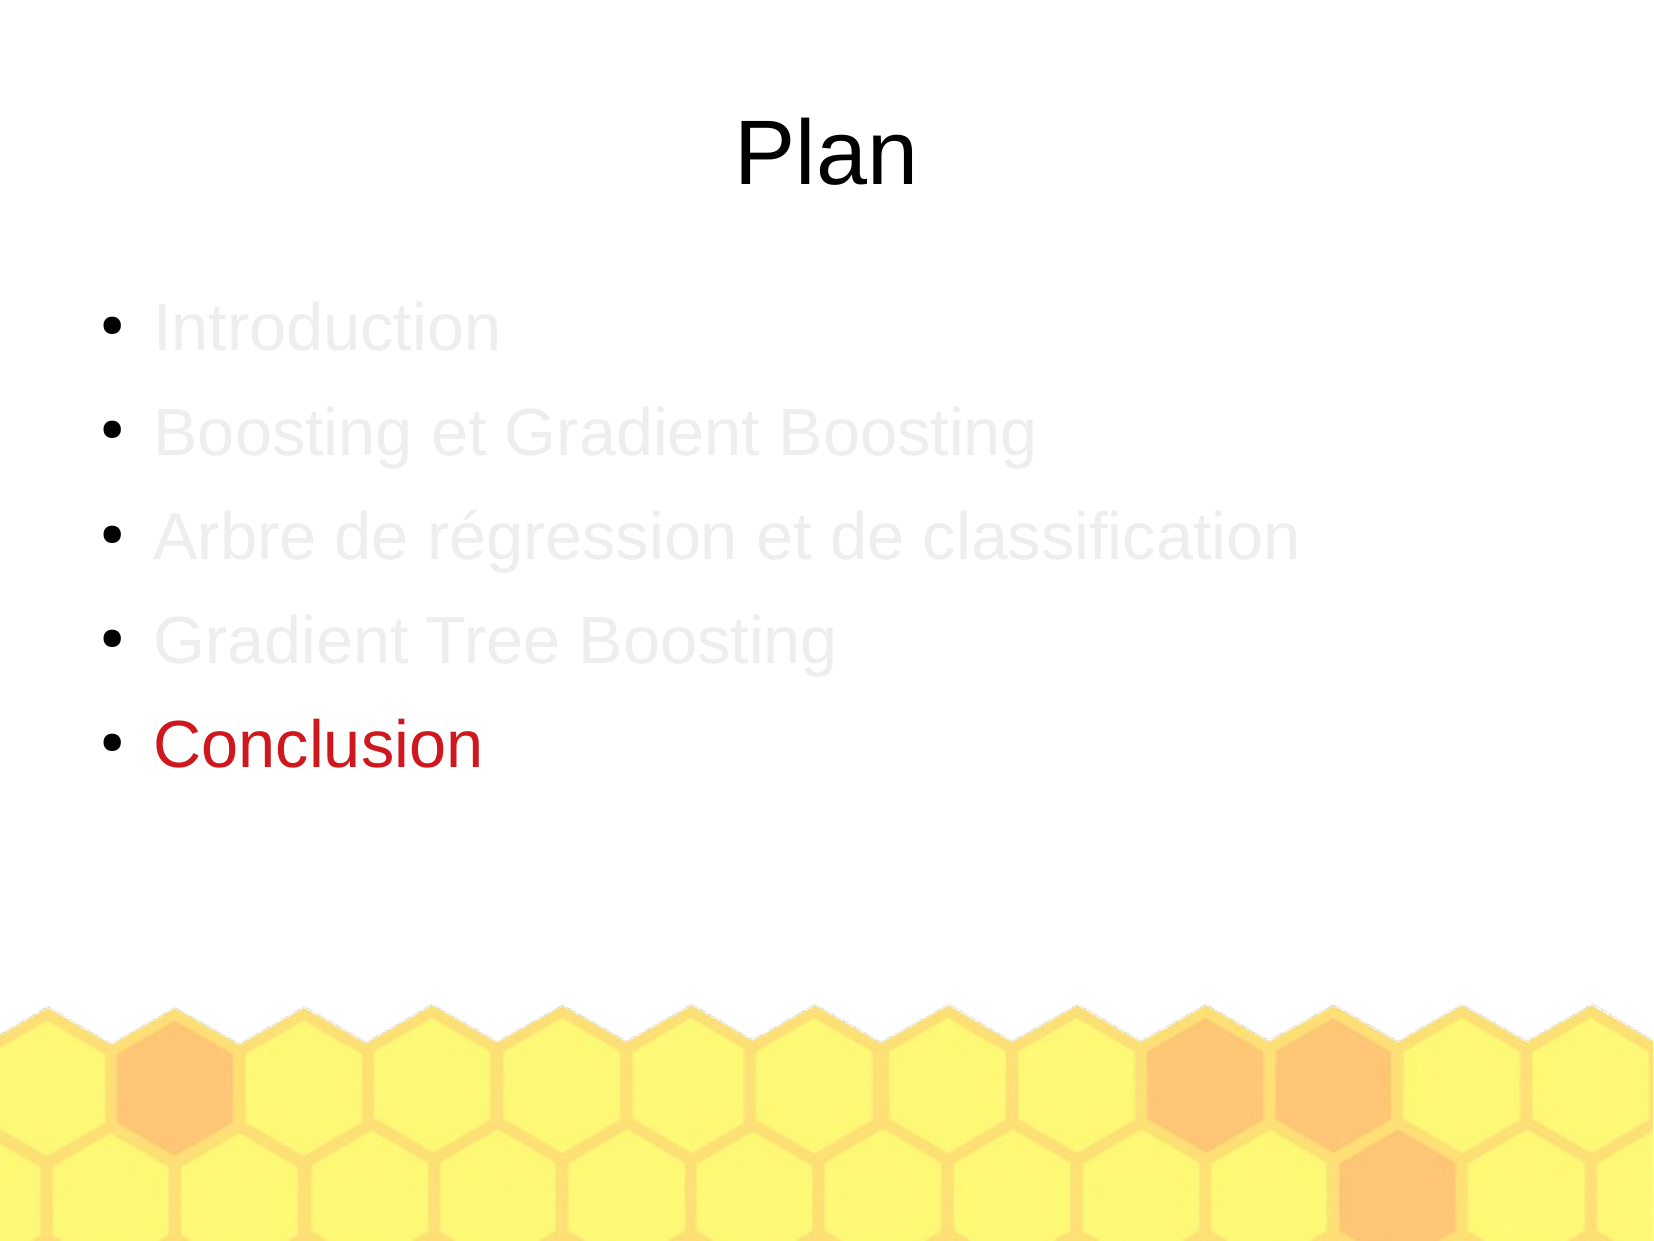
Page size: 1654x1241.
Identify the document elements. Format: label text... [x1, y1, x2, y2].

list Introduction Boosting et Gradient Boosting Arbre de régression et de classification Gradient Tree Boosting Conclusion [82, 290, 1571, 1010]
picture [0, 1001, 1654, 1241]
title Plan [82, 49, 1571, 257]
